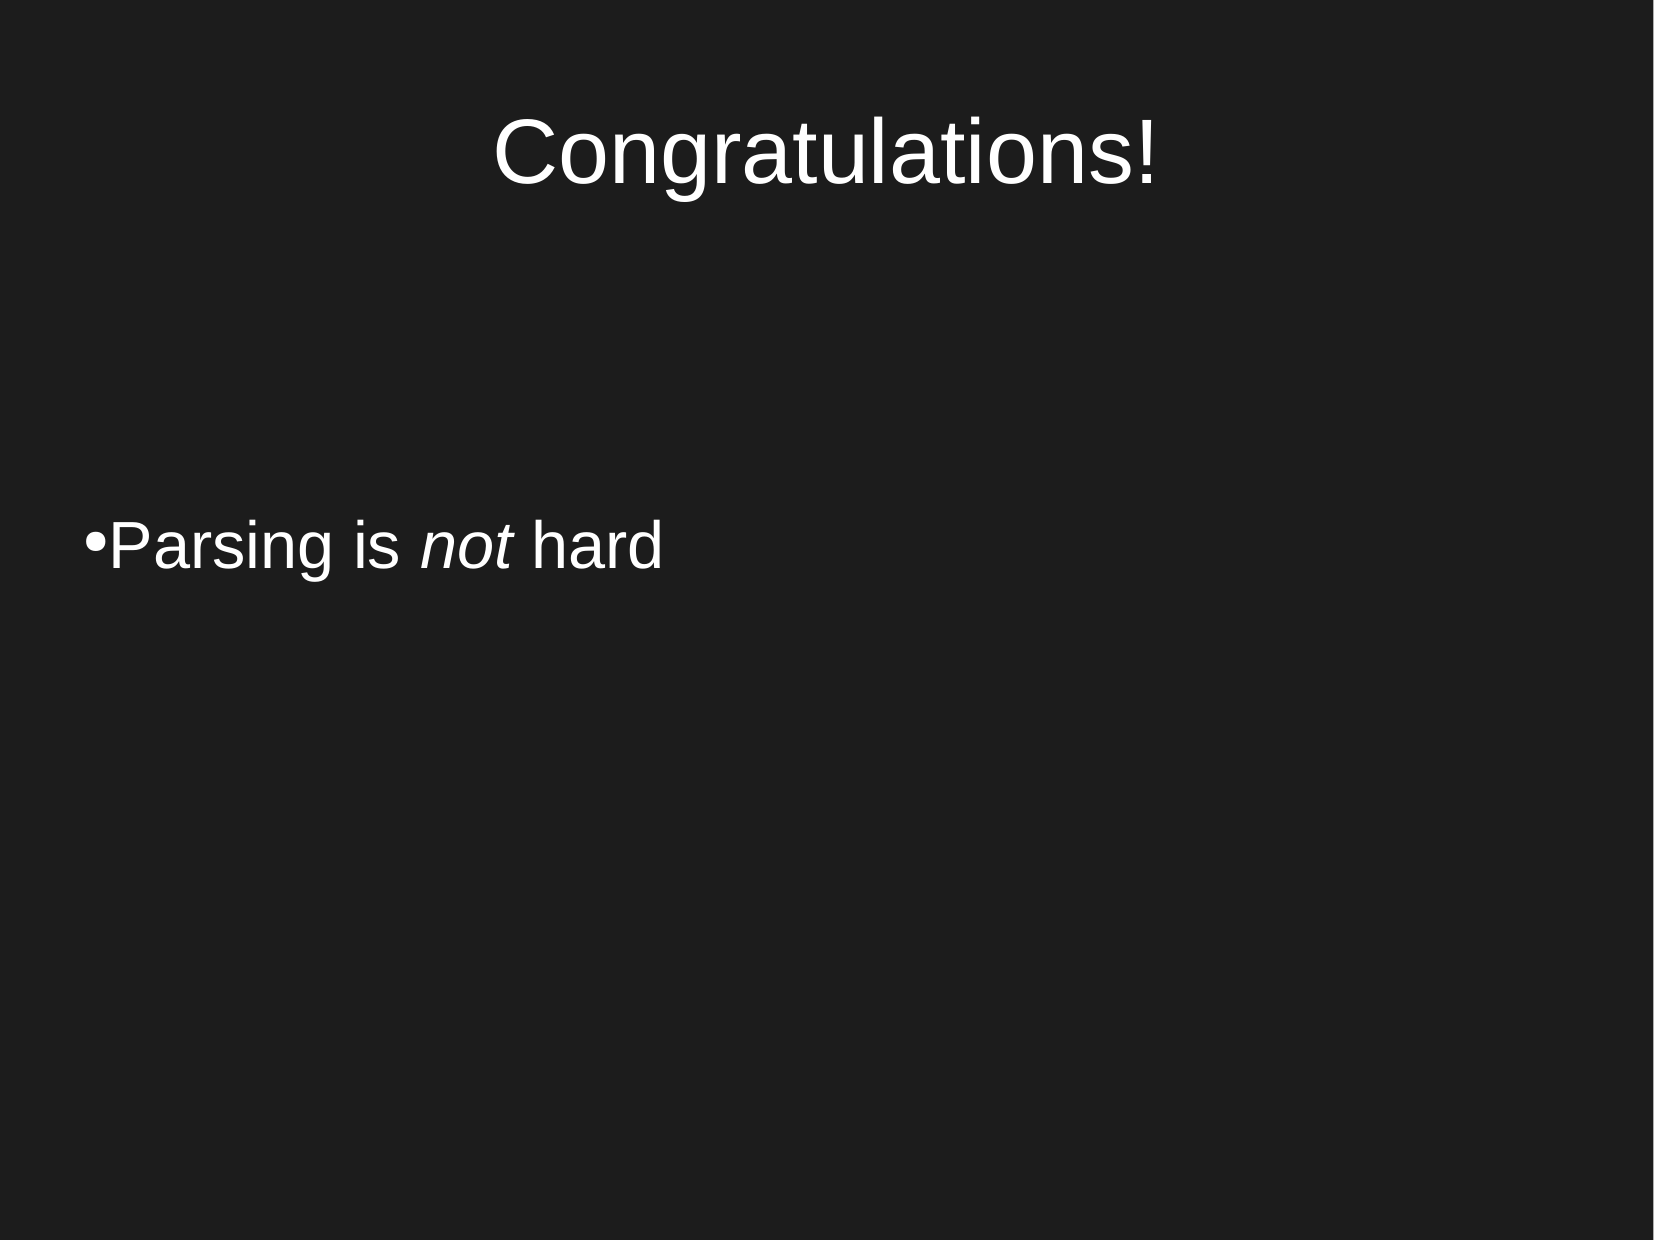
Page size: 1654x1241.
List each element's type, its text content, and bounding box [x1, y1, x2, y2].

list Parsing is not hard [82, 290, 1571, 1009]
title Congratulations! [82, 49, 1571, 256]
